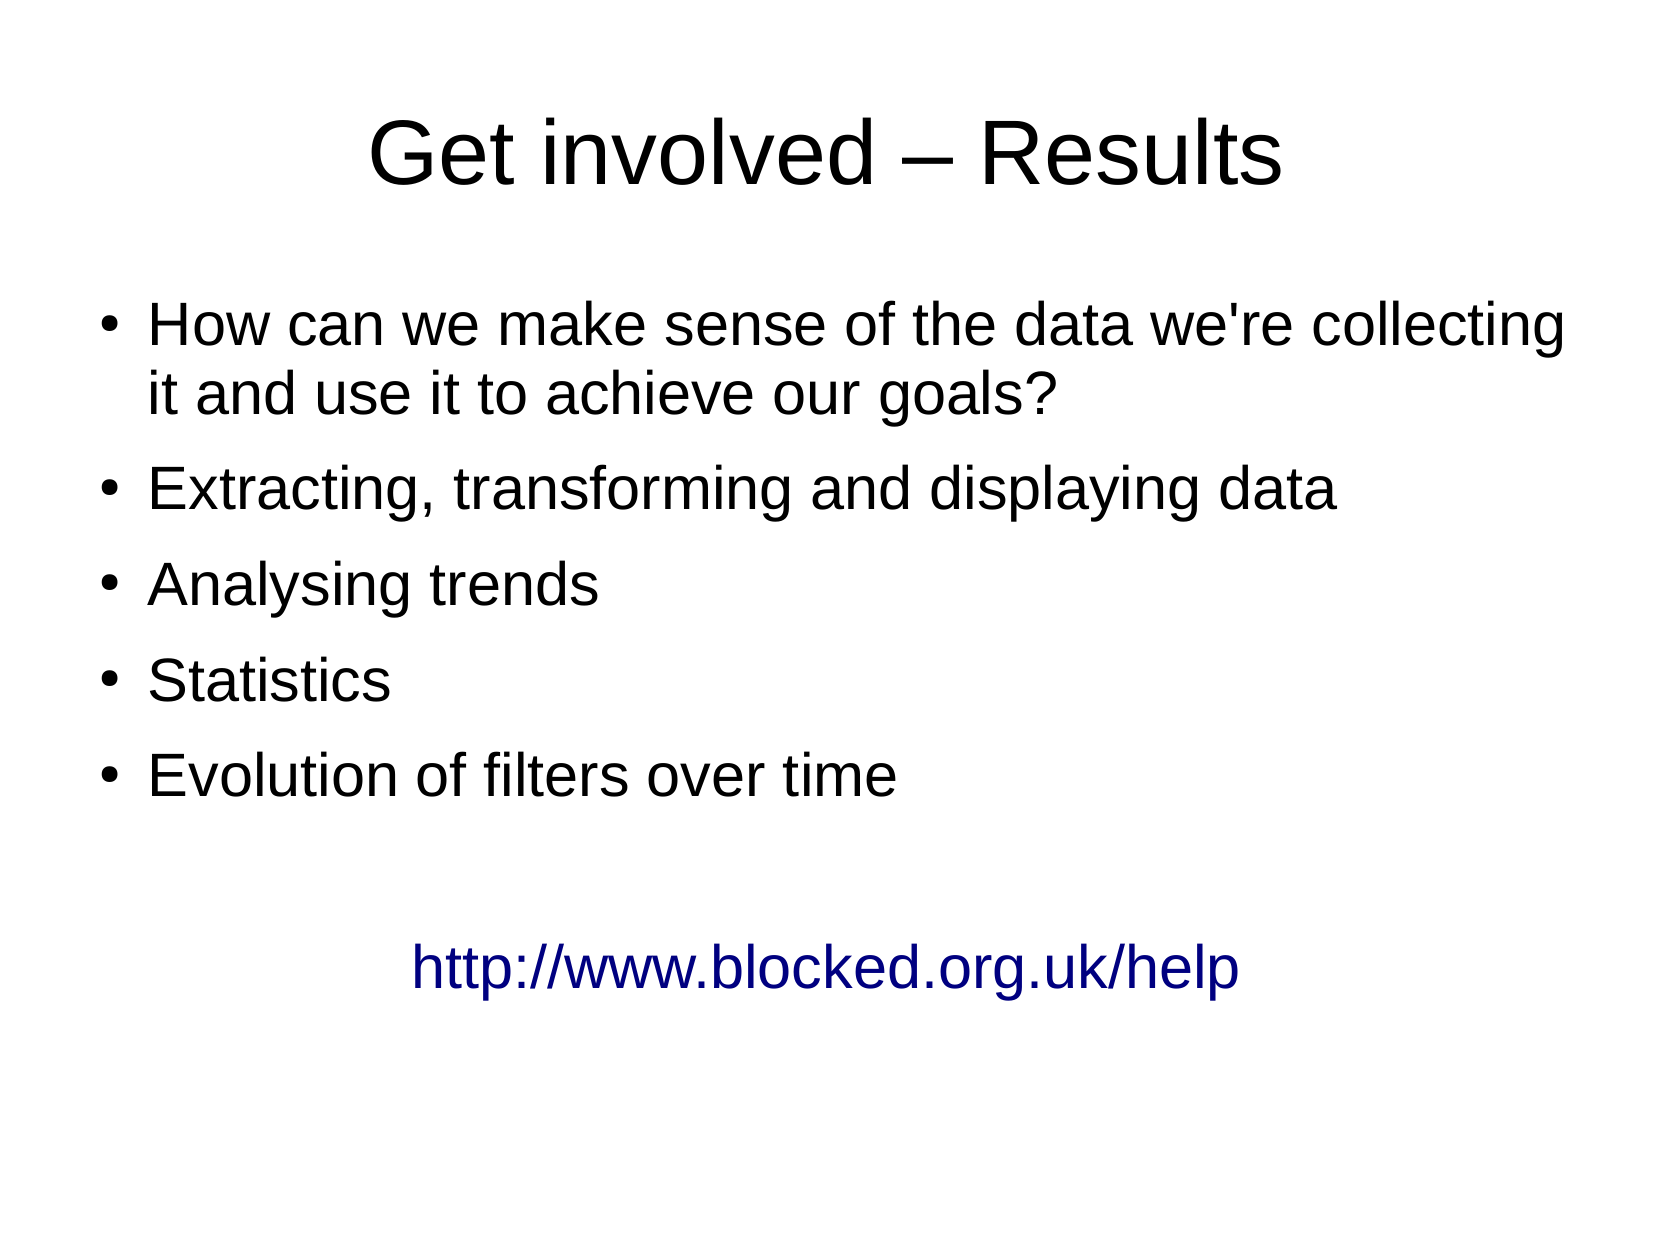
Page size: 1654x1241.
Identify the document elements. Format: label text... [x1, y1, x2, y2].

title Get involved – Results [82, 49, 1571, 257]
list How can we make sense of the data we're collecting it and use it to achieve our goals? Extracting, transforming and displaying data Analysing trends Statistics Evolution of filters over time http://www.blocked.org.uk/help [82, 290, 1571, 1010]
